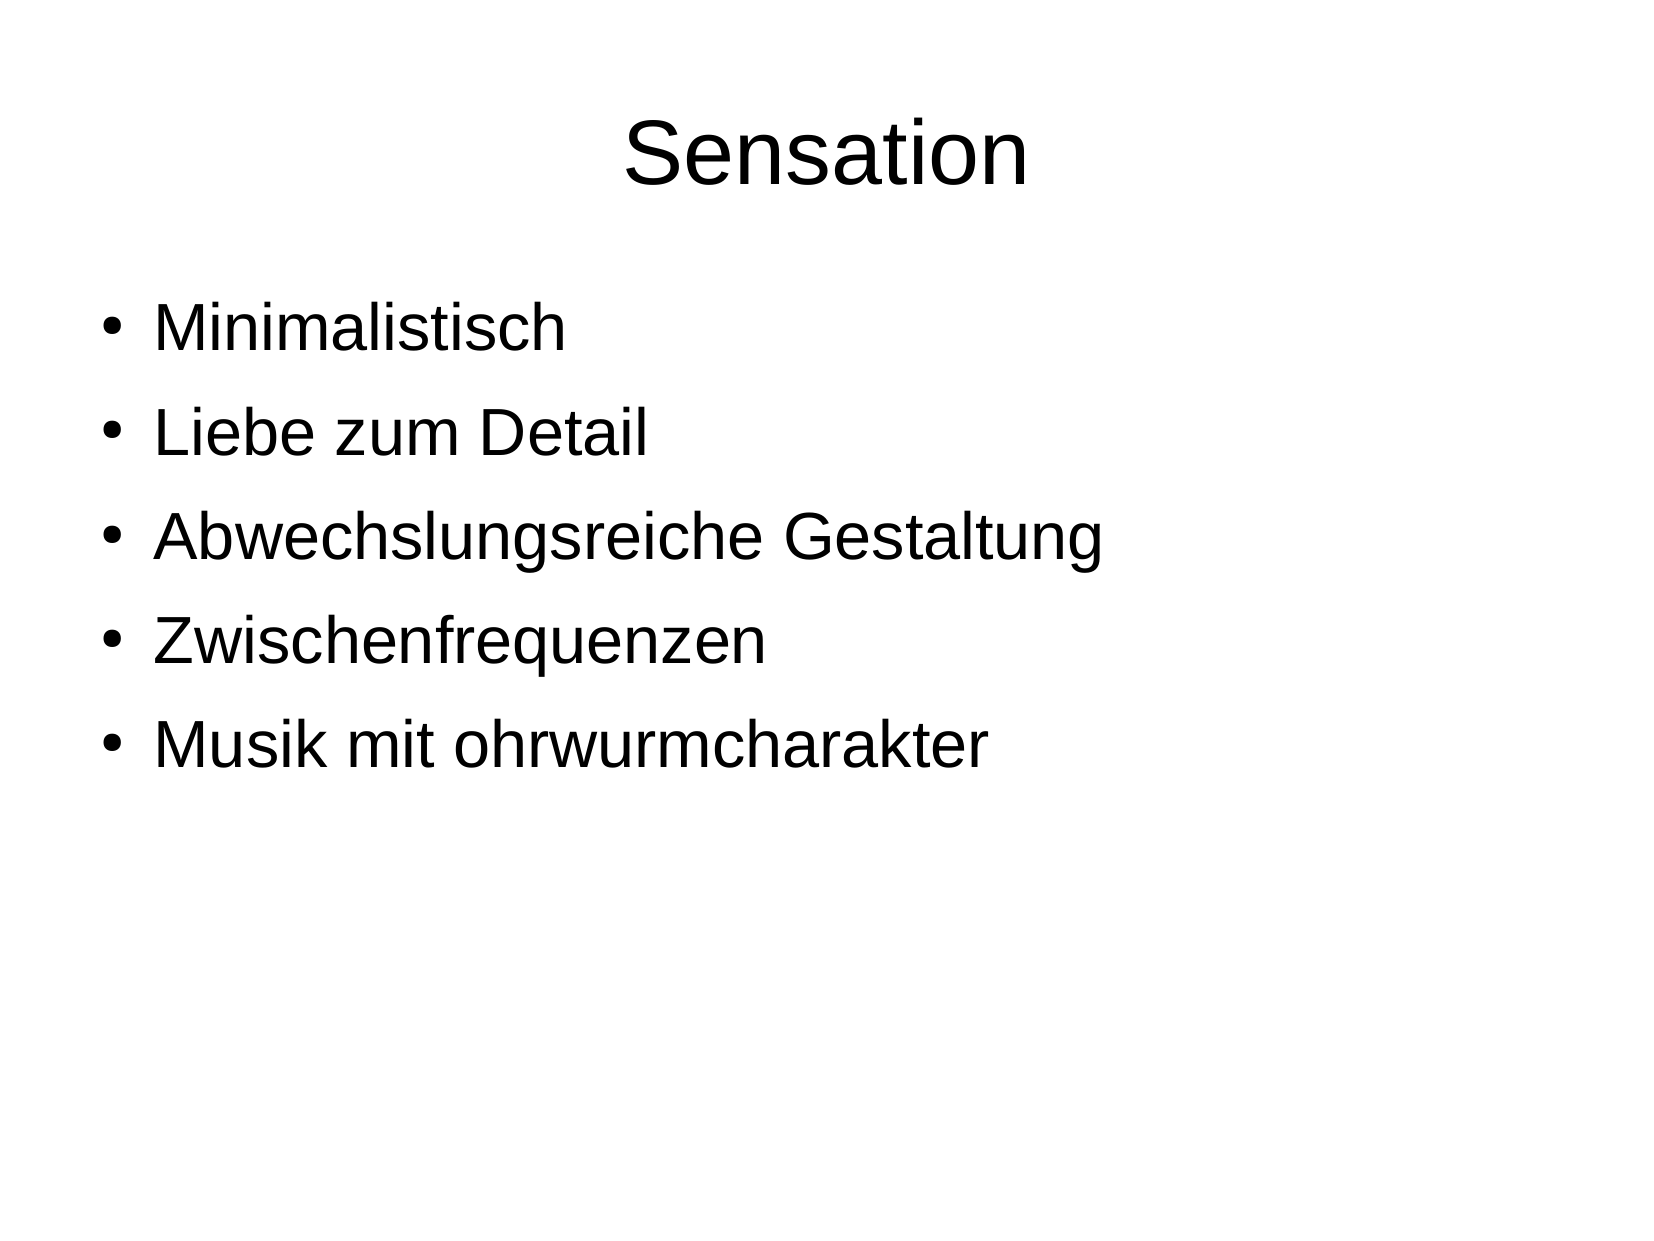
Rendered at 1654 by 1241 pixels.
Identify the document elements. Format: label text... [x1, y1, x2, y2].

list Minimalistisch Liebe zum Detail Abwechslungsreiche Gestaltung Zwischenfrequenzen Musik mit ohrwurmcharakter [82, 290, 1571, 1010]
title Sensation [82, 49, 1571, 257]
